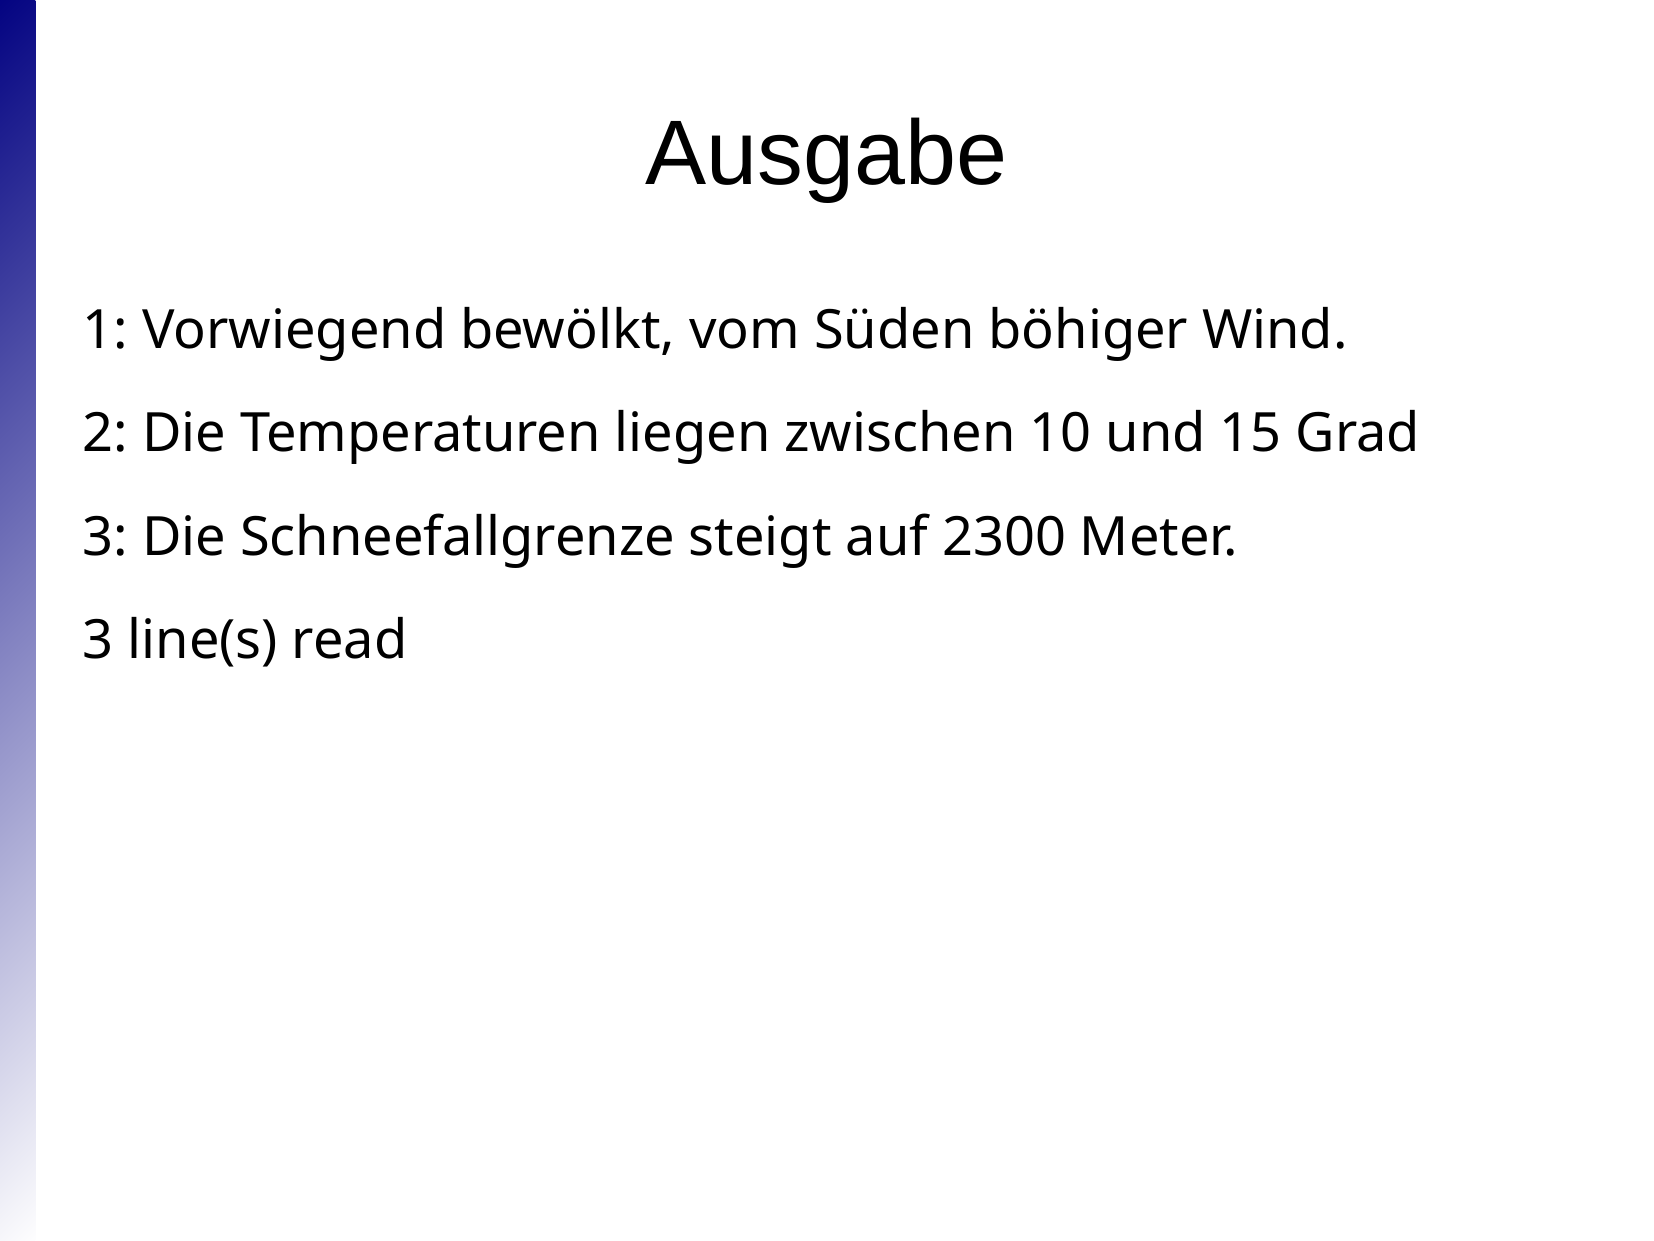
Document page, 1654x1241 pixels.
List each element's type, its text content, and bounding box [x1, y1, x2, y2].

list 1: Vorwiegend bewölkt, vom Süden böhiger Wind. 2: Die Temperaturen liegen zwischen 10 und 15 Grad 3: Die Schneefallgrenze steigt auf 2300 Meter. 3 line(s) read [82, 290, 1571, 1109]
title Ausgabe [82, 49, 1571, 257]
